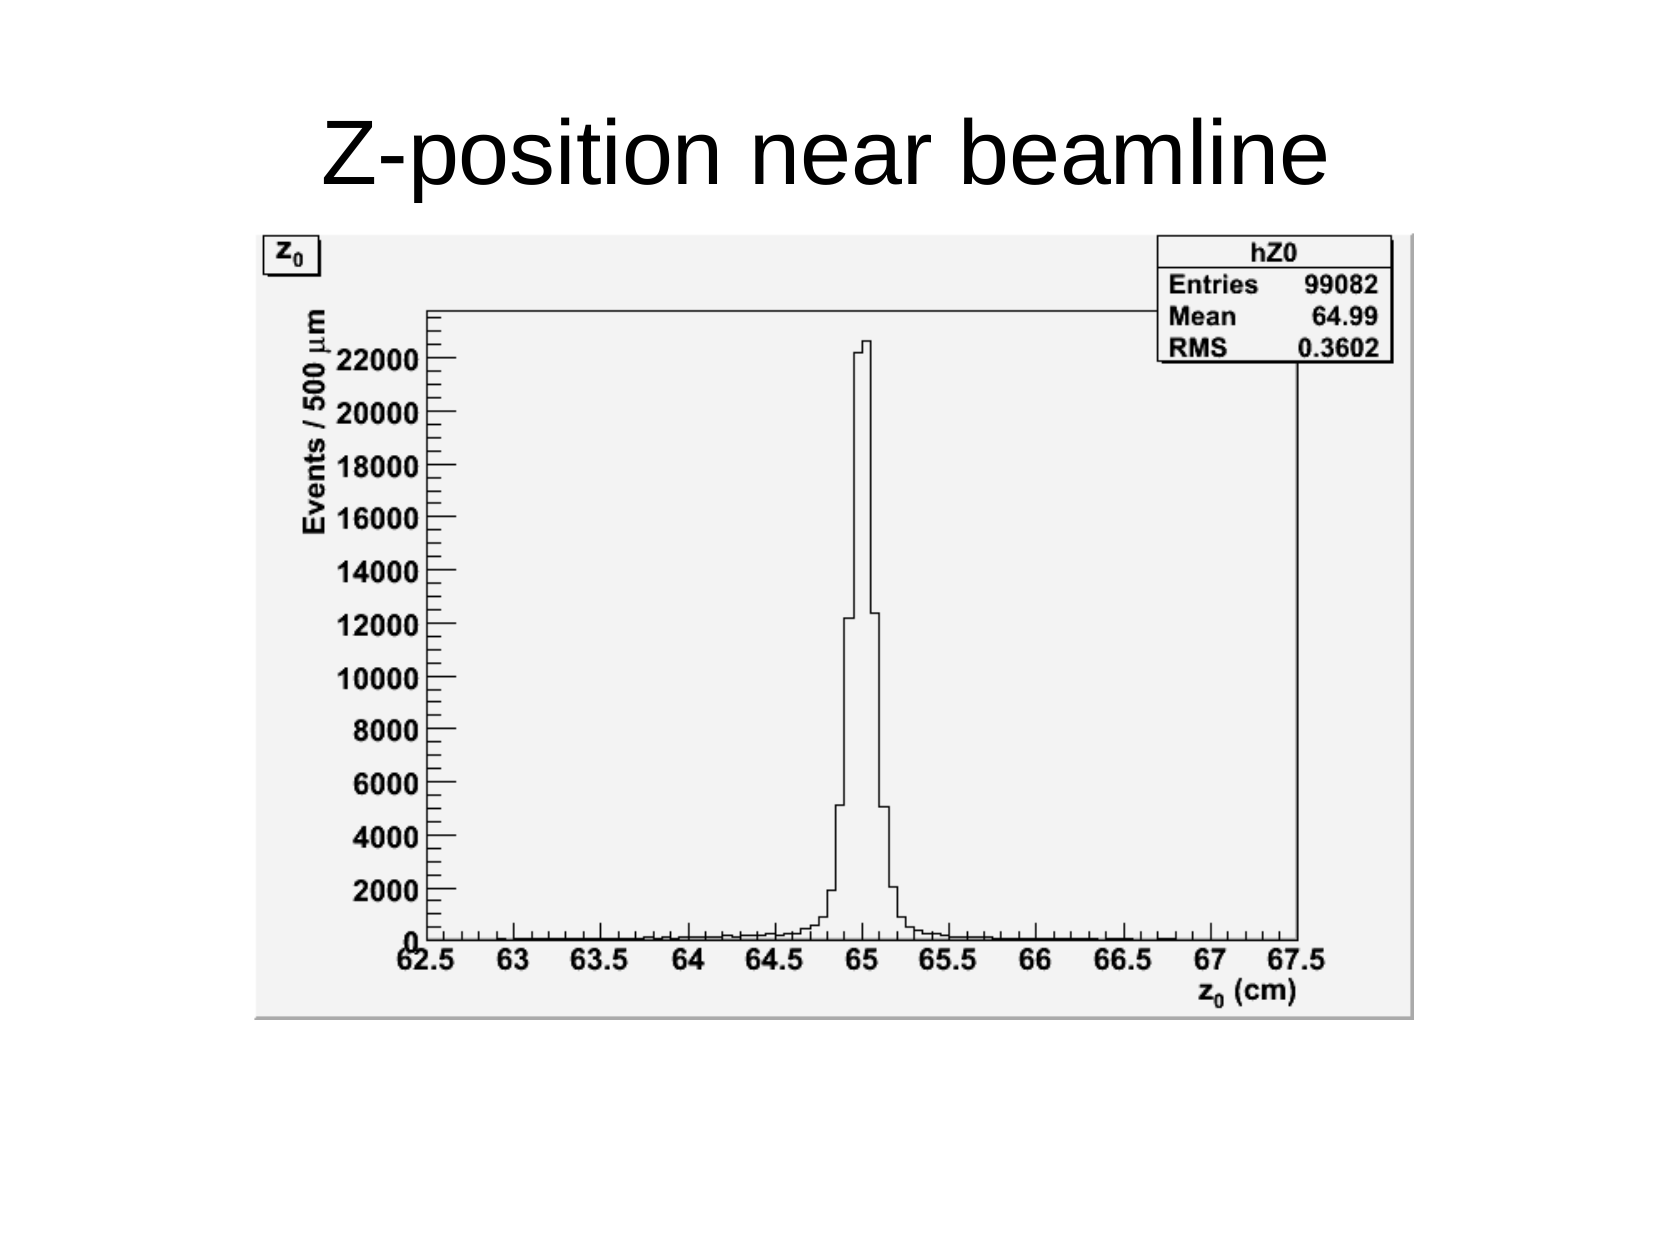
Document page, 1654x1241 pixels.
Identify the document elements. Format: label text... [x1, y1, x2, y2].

title Z-position near beamline [82, 56, 1571, 250]
picture [253, 250, 1414, 1020]
